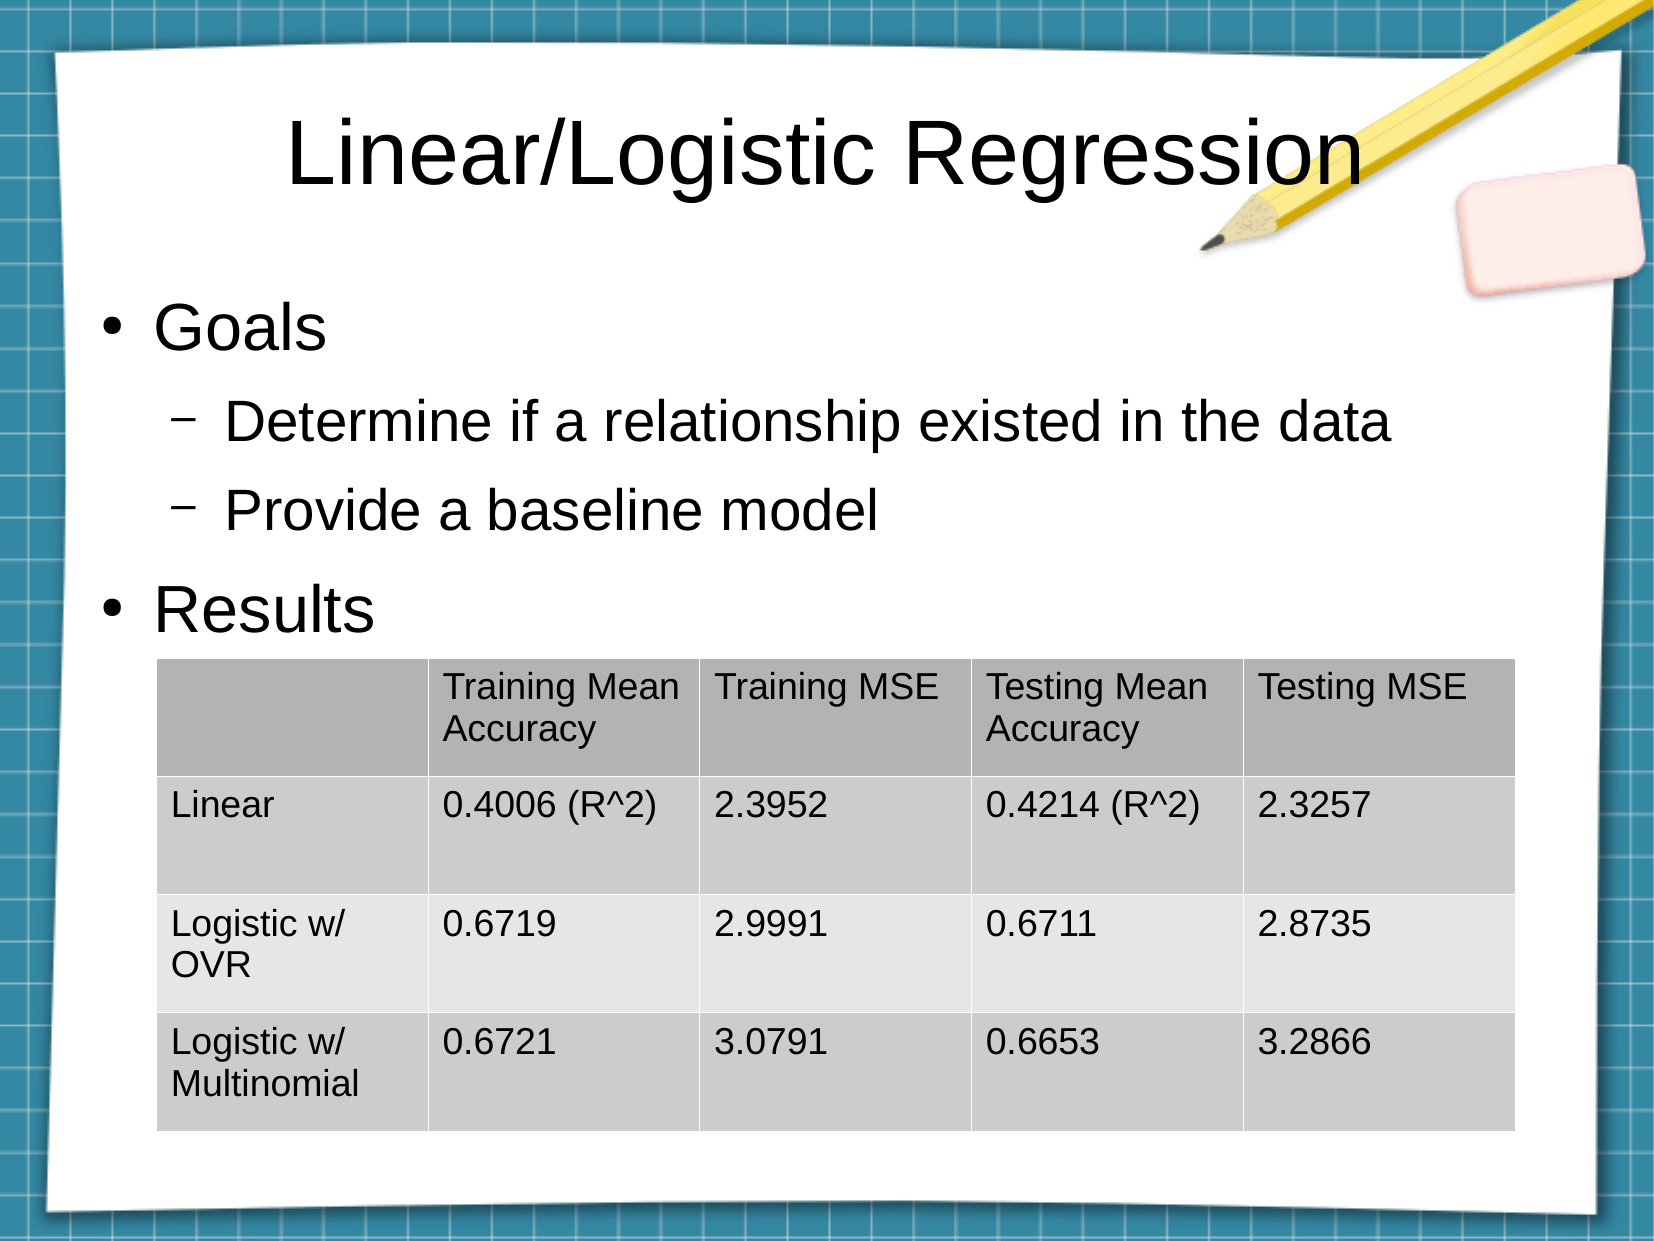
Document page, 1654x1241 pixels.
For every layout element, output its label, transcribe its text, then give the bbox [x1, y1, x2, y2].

table_cell Linear [157, 777, 428, 894]
table_cell 0.6721 [429, 1013, 699, 1131]
table_cell 0.6711 [972, 895, 1243, 1012]
table_cell 3.0791 [700, 1013, 971, 1131]
table_cell Logistic w/ Multinomial [157, 1013, 428, 1131]
table_cell 0.4006 (R^2) [429, 777, 699, 894]
picture [0, 0, 1654, 1241]
list Goals Determine if a relationship existed in the data Provide a baseline model Results [82, 290, 1571, 1010]
table_header Testing Mean Accuracy [972, 659, 1243, 776]
table_cell 0.6719 [429, 895, 699, 1012]
table_header [157, 659, 428, 776]
table_cell 0.4214 (R^2) [972, 777, 1243, 894]
table_cell 0.6653 [972, 1013, 1243, 1131]
table_cell Logistic w/ OVR [157, 895, 428, 1012]
table_header Training Mean Accuracy [429, 659, 699, 776]
table_header Testing MSE [1244, 659, 1515, 776]
table_header Training MSE [700, 659, 971, 776]
title Linear/Logistic Regression [82, 49, 1571, 257]
table_cell 3.2866 [1244, 1013, 1515, 1131]
table_cell 2.3257 [1244, 777, 1515, 894]
table_cell 2.9991 [700, 895, 971, 1012]
table_cell 2.8735 [1244, 895, 1515, 1012]
table_cell 2.3952 [700, 777, 971, 894]
